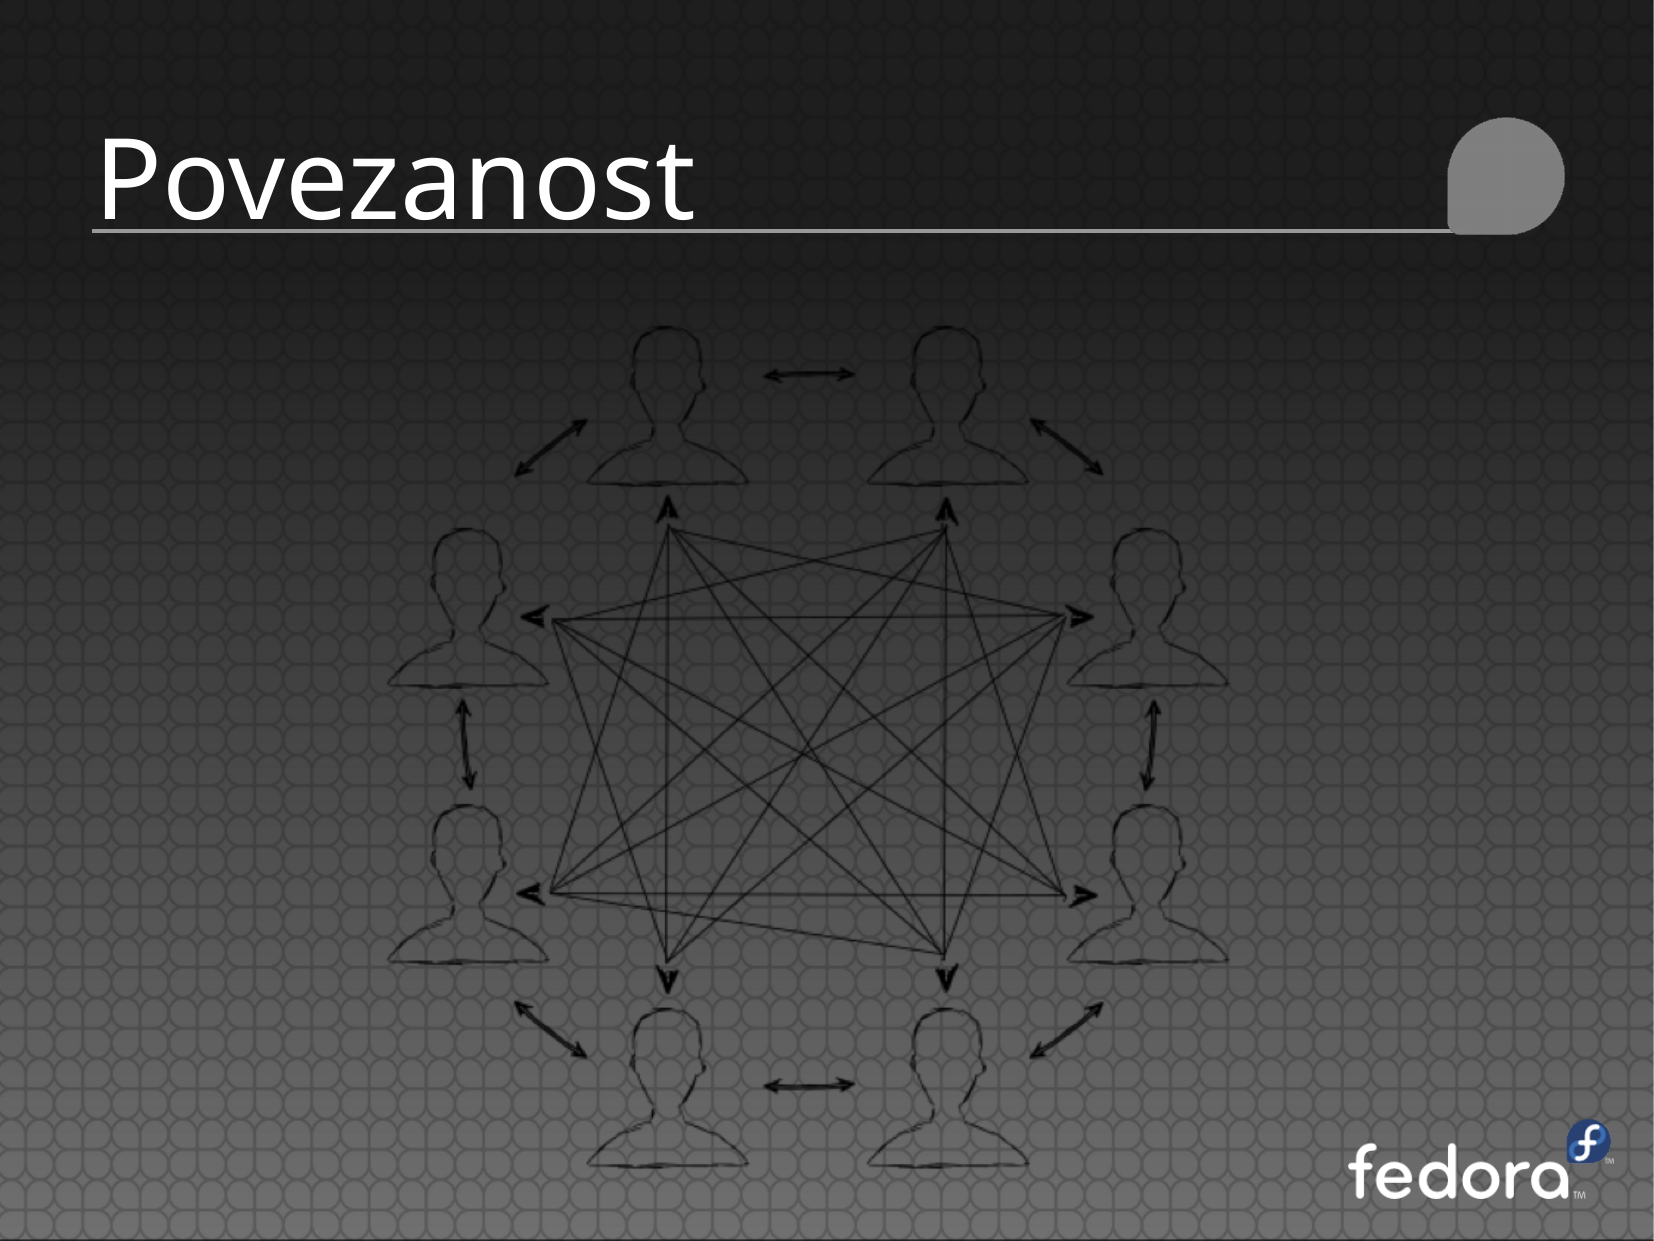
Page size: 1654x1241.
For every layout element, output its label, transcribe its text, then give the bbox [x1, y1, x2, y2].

picture [0, 0, 1654, 1241]
title Povezanost [94, 100, 1426, 251]
